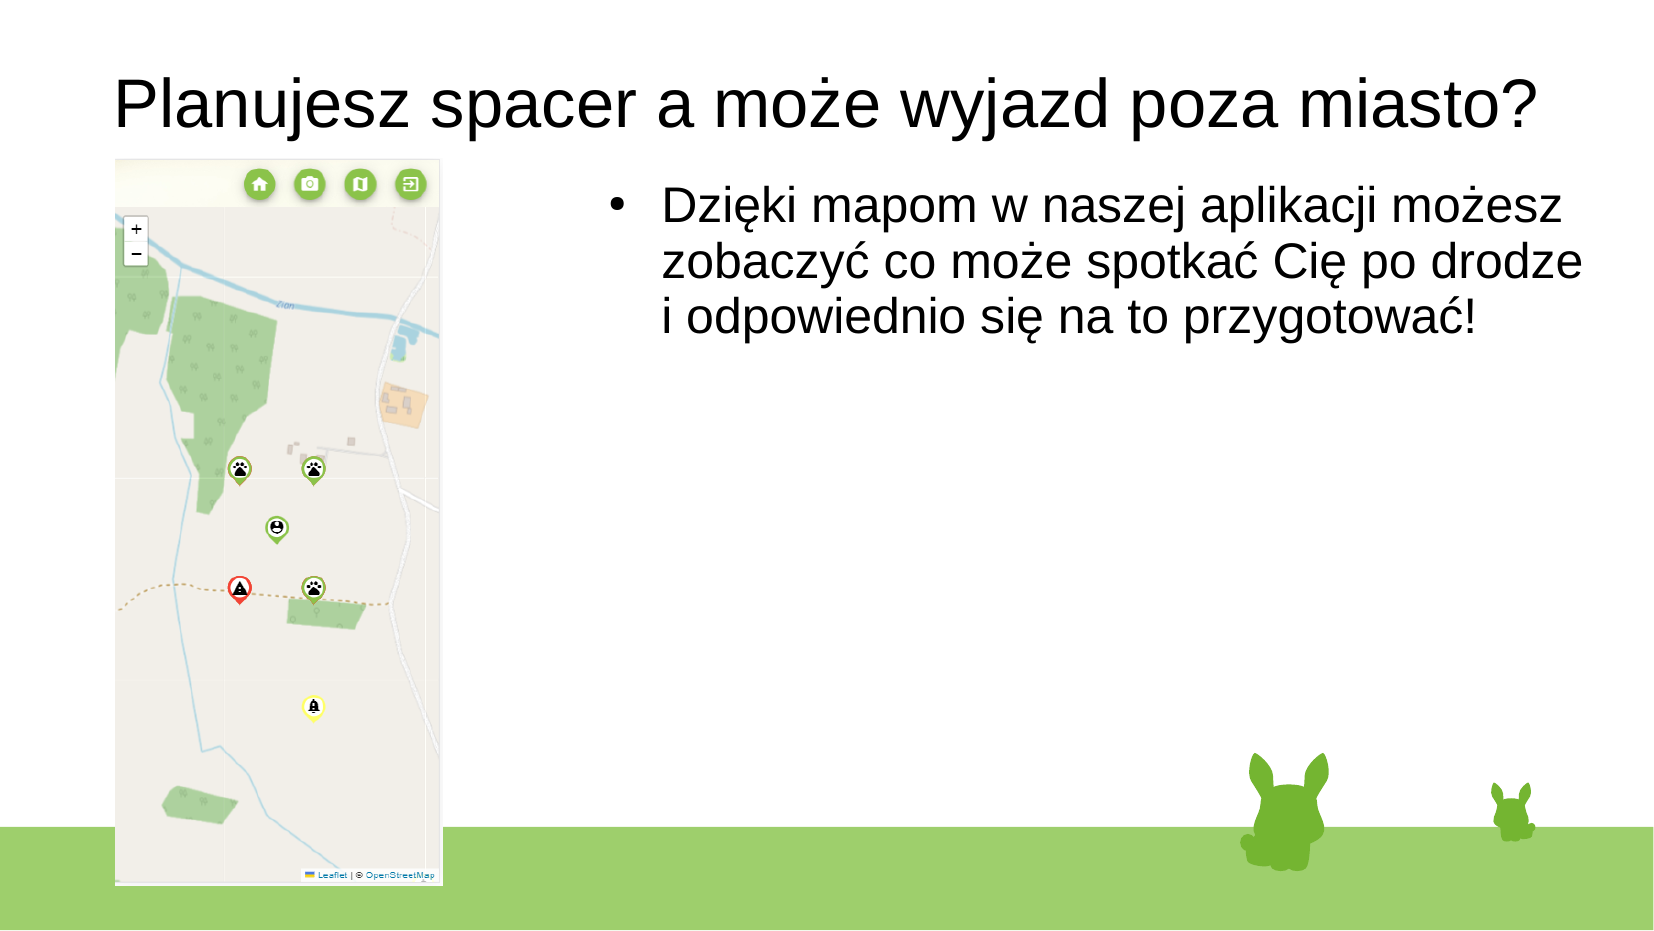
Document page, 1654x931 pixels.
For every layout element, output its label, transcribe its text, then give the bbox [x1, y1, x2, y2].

title Planujesz spacer a może wyjazd poza miasto? [88, 29, 1565, 178]
list Dzięki mapom w naszej aplikacji możesz zobaczyć co może spotkać Cię po drodze i odpowiednio się na to przygotować! [590, 177, 1595, 680]
picture [115, 158, 443, 886]
